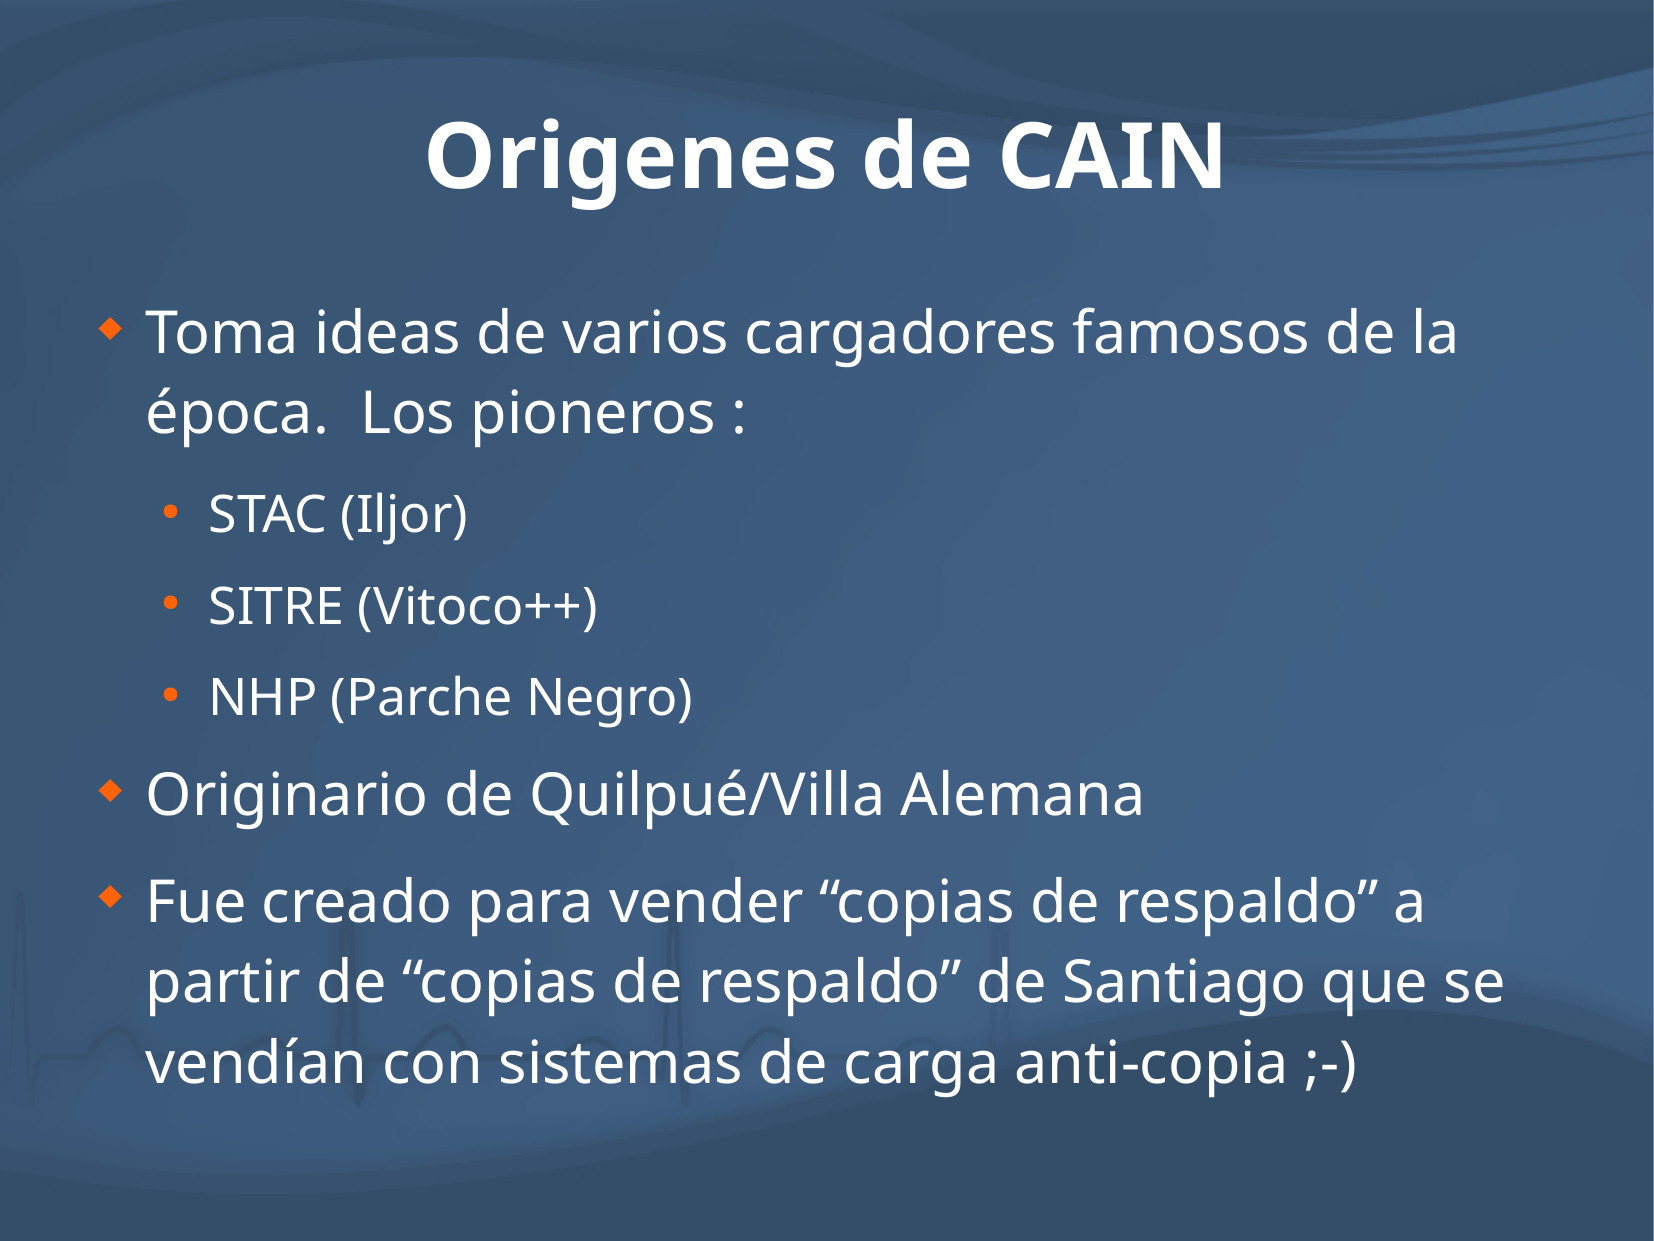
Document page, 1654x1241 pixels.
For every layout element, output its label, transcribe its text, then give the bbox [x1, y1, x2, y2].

picture [0, 0, 1654, 1241]
list Toma ideas de varios cargadores famosos de la época. Los pioneros : STAC (Iljor) SITRE (Vitoco++) NHP (Parche Negro) Originario de Quilpué/Villa Alemana Fue creado para vender “copias de respaldo” a partir de “copias de respaldo” de Santiago que se vendían con sistemas de carga anti-copia ;-) [82, 290, 1571, 1109]
title Origenes de CAIN [82, 49, 1571, 257]
